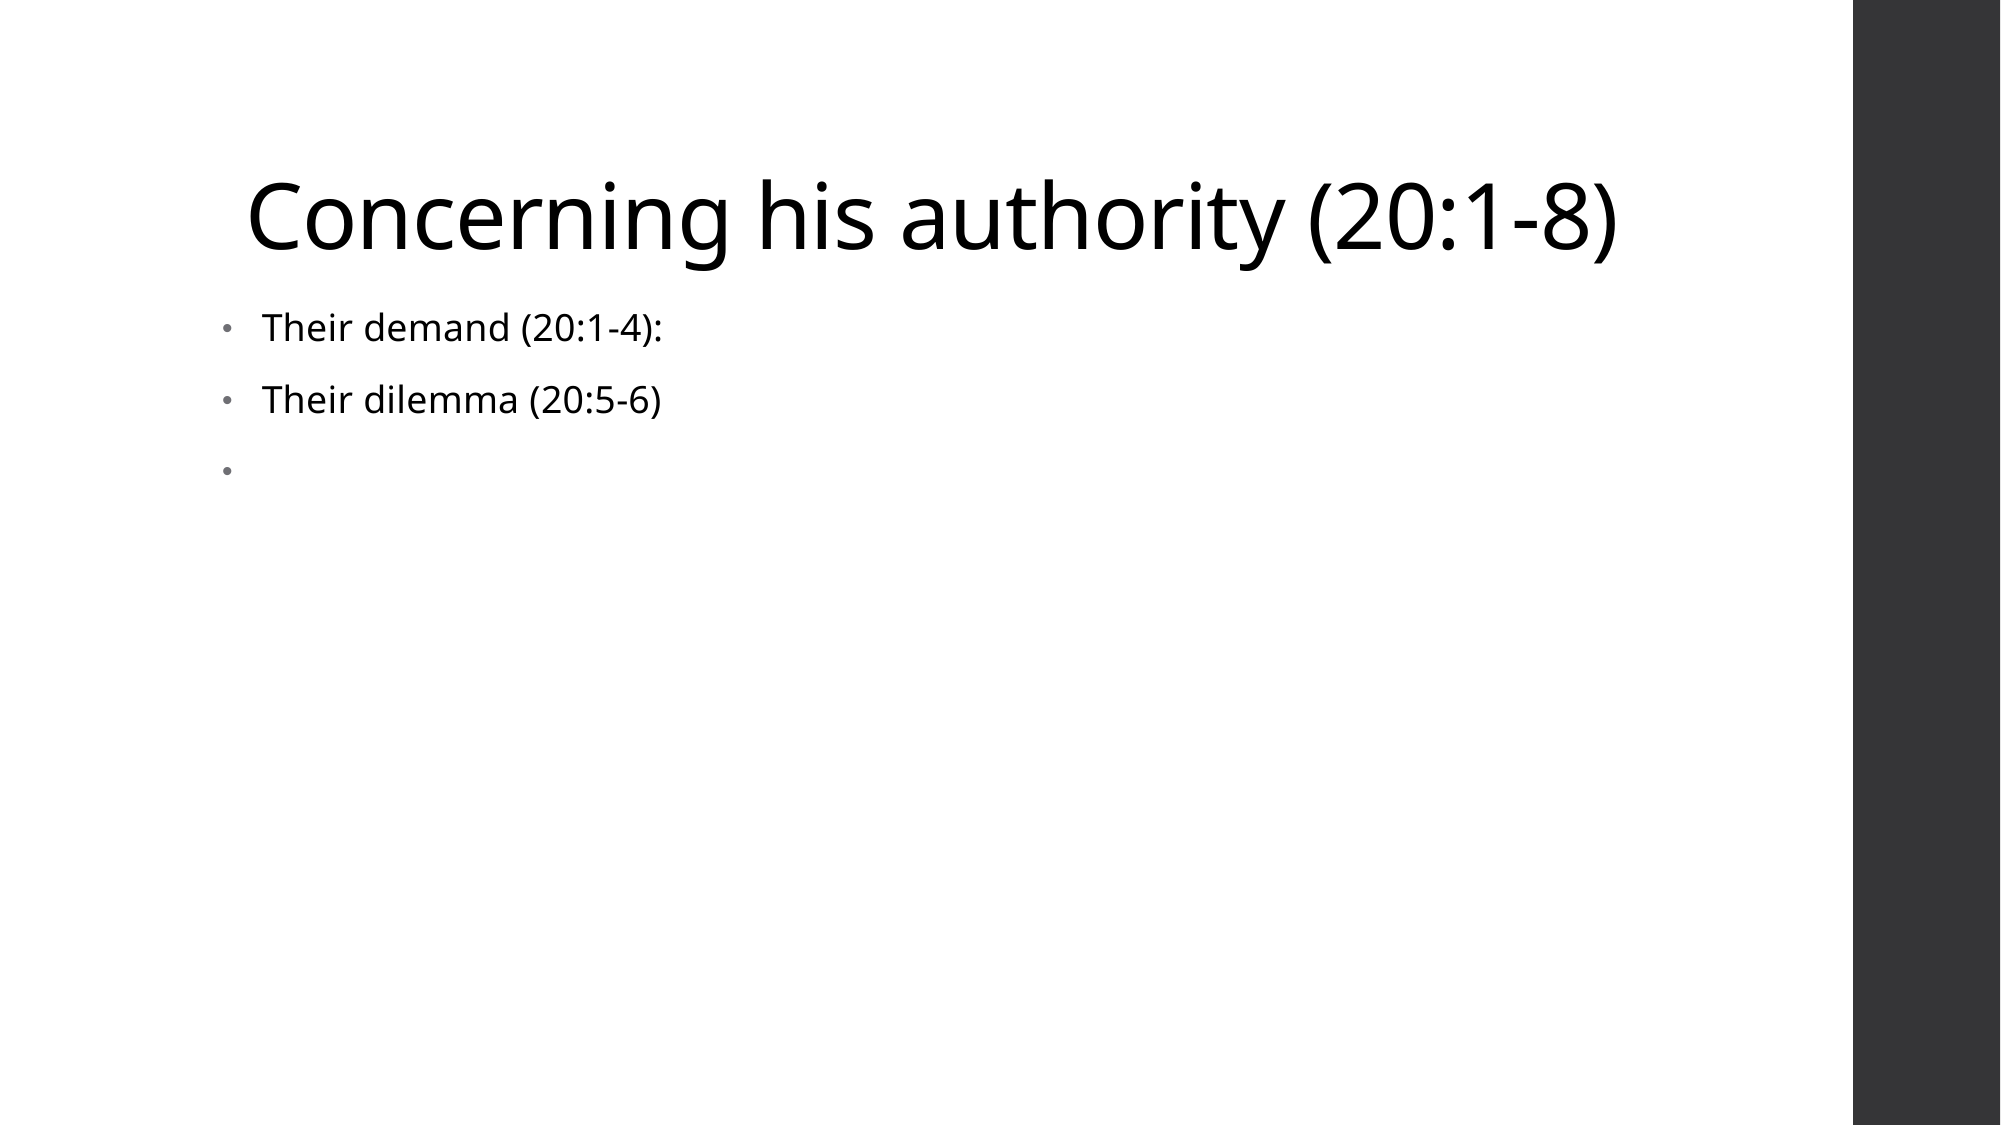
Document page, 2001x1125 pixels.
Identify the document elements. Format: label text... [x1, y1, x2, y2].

title Concerning his authority (20:1-8) [206, 60, 1797, 278]
list Their demand (20:1-4): Their dilemma (20:5-6) [206, 299, 1617, 1014]
